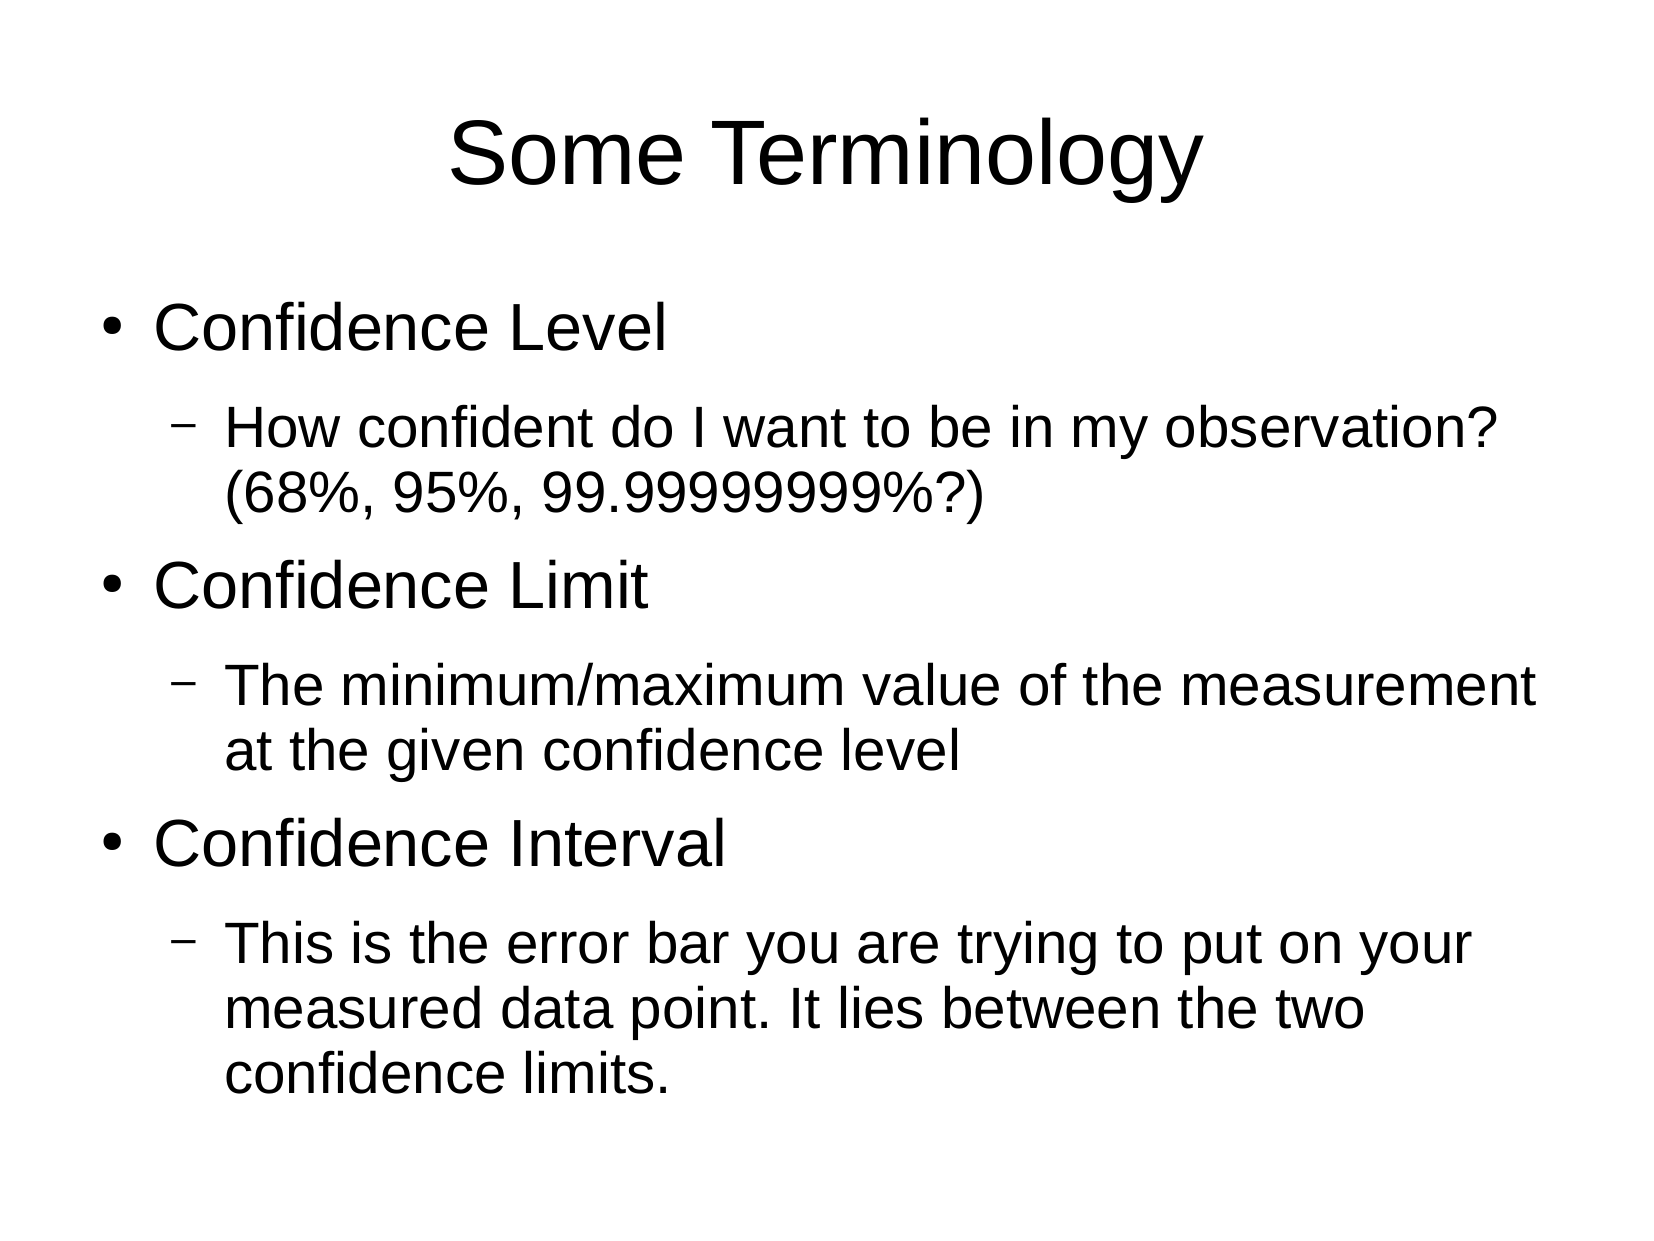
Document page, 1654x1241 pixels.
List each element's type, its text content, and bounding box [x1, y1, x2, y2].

list Confidence Level How confident do I want to be in my observation? (68%, 95%, 99.99999999%?) Confidence Limit The minimum/maximum value of the measurement at the given confidence level Confidence Interval This is the error bar you are trying to put on your measured data point. It lies between the two confidence limits. [82, 290, 1571, 1186]
title Some Terminology [82, 49, 1571, 257]
